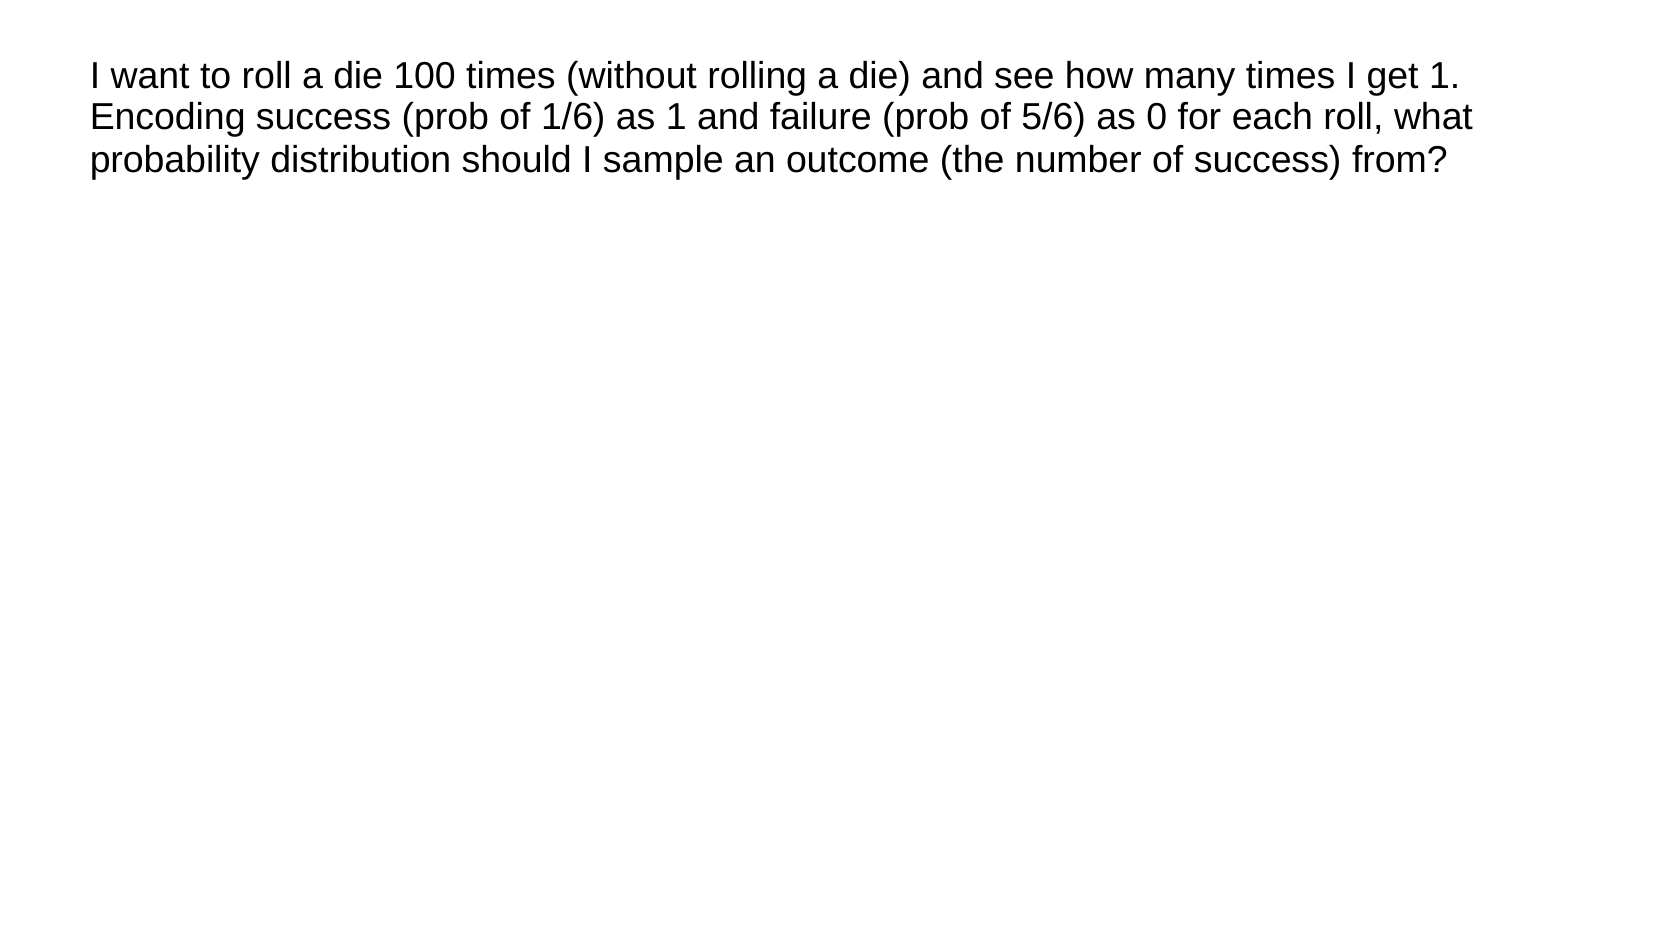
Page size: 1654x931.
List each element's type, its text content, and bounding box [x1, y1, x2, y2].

text_box I want to roll a die 100 times (without rolling a die) and see how many times I get 1. Encoding success (prob of 1/6) as 1 and failure (prob of 5/6) as 0 for each roll, what probability distribution should I sample an outcome (the number of success) from? [75, 46, 1576, 188]
